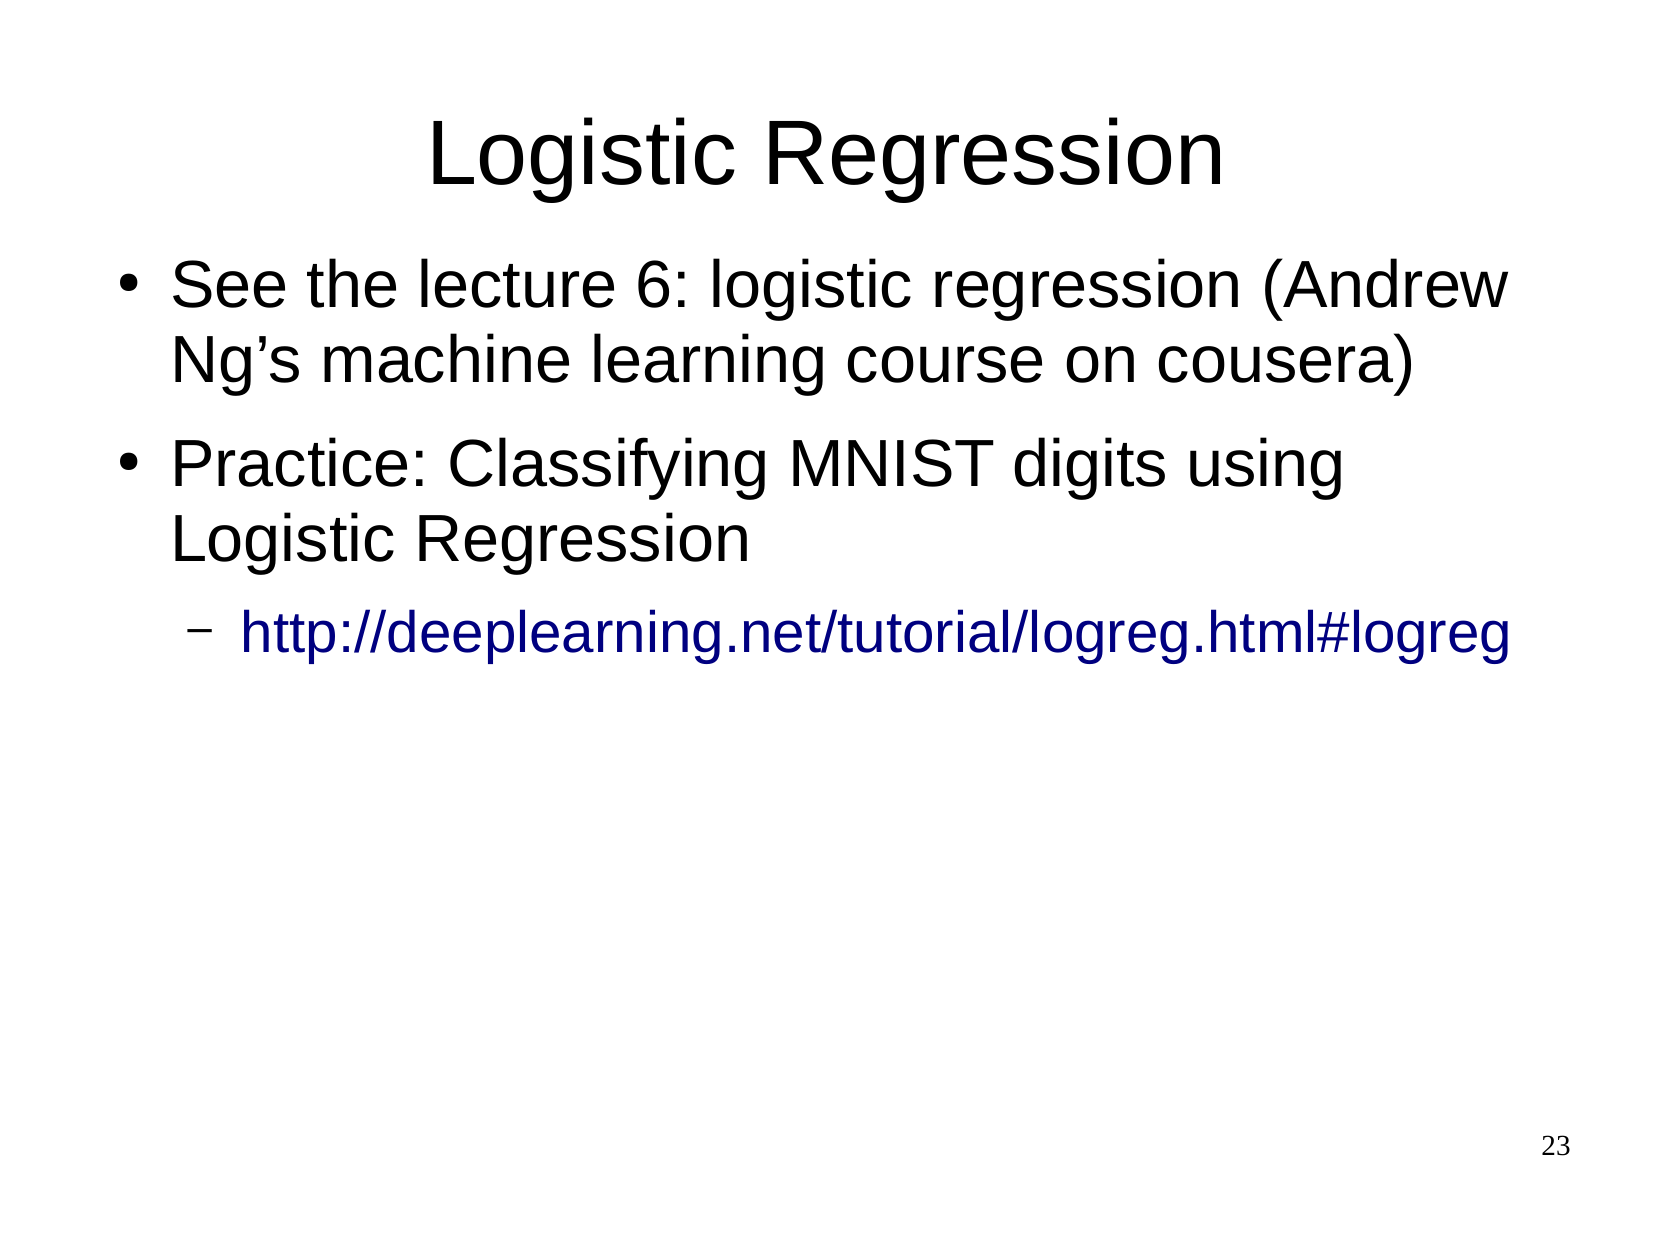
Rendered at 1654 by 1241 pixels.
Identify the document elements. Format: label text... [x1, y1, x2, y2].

title Logistic Regression [82, 49, 1571, 257]
list See the lecture 6: logistic regression (Andrew Ng’s machine learning course on cousera) Practice: Classifying MNIST digits using Logistic Regression http://deeplearning.net/tutorial/logreg.html#logreg [99, 247, 1588, 1086]
